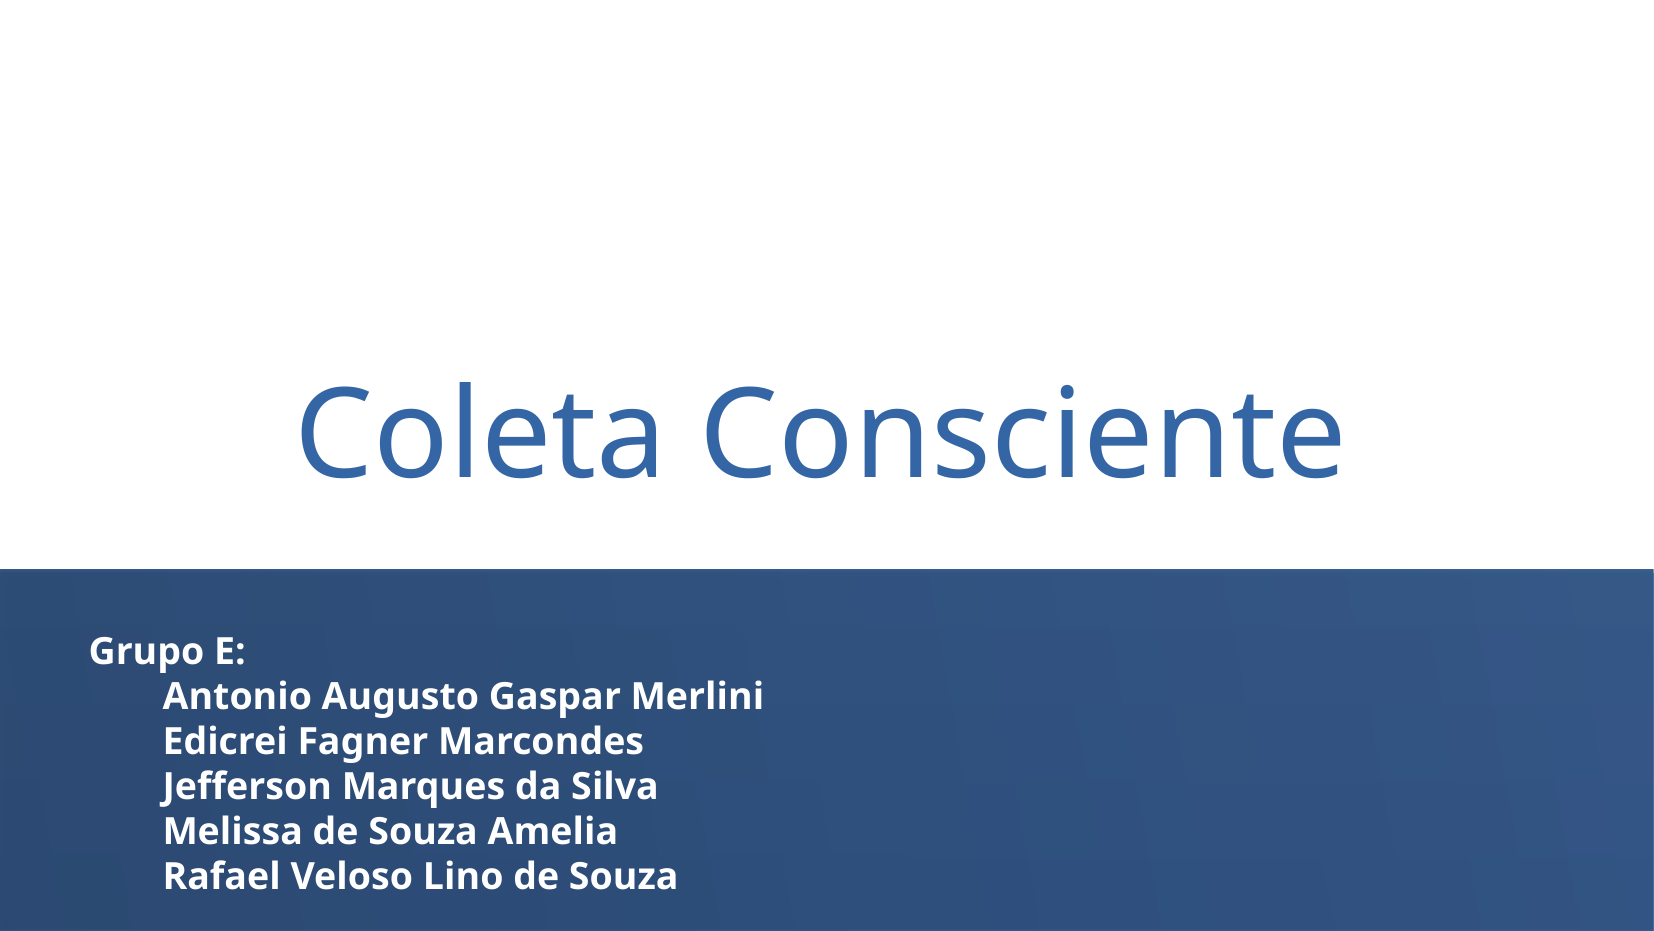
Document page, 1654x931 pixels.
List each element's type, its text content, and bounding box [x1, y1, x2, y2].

title Coleta Consciente [76, 29, 1565, 502]
picture [0, 569, 1654, 931]
subtitle Grupo E: Antonio Augusto Gaspar Merlini Edicrei Fagner Marcondes Jefferson Marques da Silva Melissa de Souza Amelia Rafael Veloso Lino de Souza [88, 620, 1577, 904]
